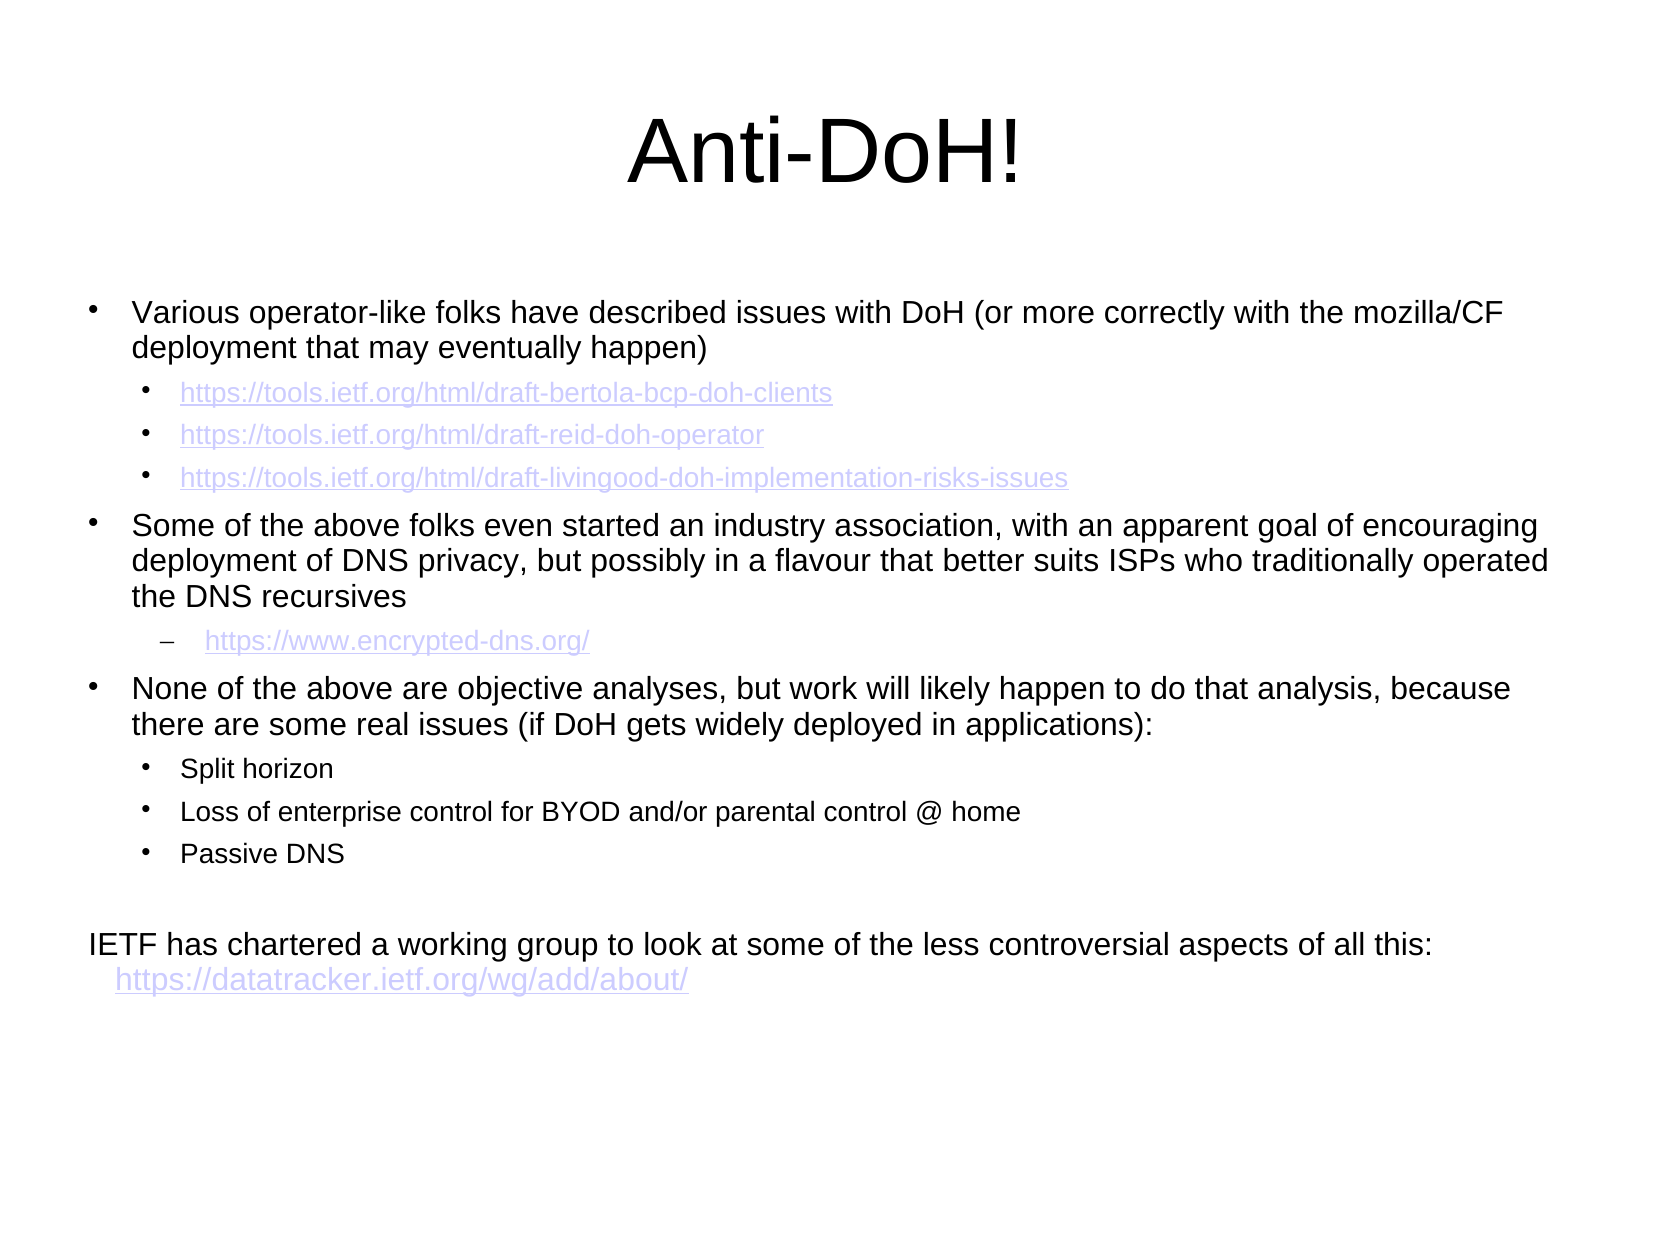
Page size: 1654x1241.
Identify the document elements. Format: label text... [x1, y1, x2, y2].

list Various operator-like folks have described issues with DoH (or more correctly with the mozilla/CF deployment that may eventually happen) https://tools.ietf.org/html/draft-bertola-bcp-doh-clients https://tools.ietf.org/html/draft-reid-doh-operator https://tools.ietf.org/html/draft-livingood-doh-implementation-risks-issues Some of the above folks even started an industry association, with an apparent goal of encouraging deployment of DNS privacy, but possibly in a flavour that better suits ISPs who traditionally operated the DNS recursives https://www.encrypted-dns.org/ None of the above are objective analyses, but work will likely happen to do that analysis, because there are some real issues (if DoH gets widely deployed in applications): Split horizon Loss of enterprise control for BYOD and/or parental control @ home Passive DNS IETF has chartered a working group to look at some of the less controversial aspects of all this: https://datatracker.ietf.org/wg/add/about/ [88, 290, 1575, 1009]
title Anti-DoH! [82, 49, 1570, 256]
